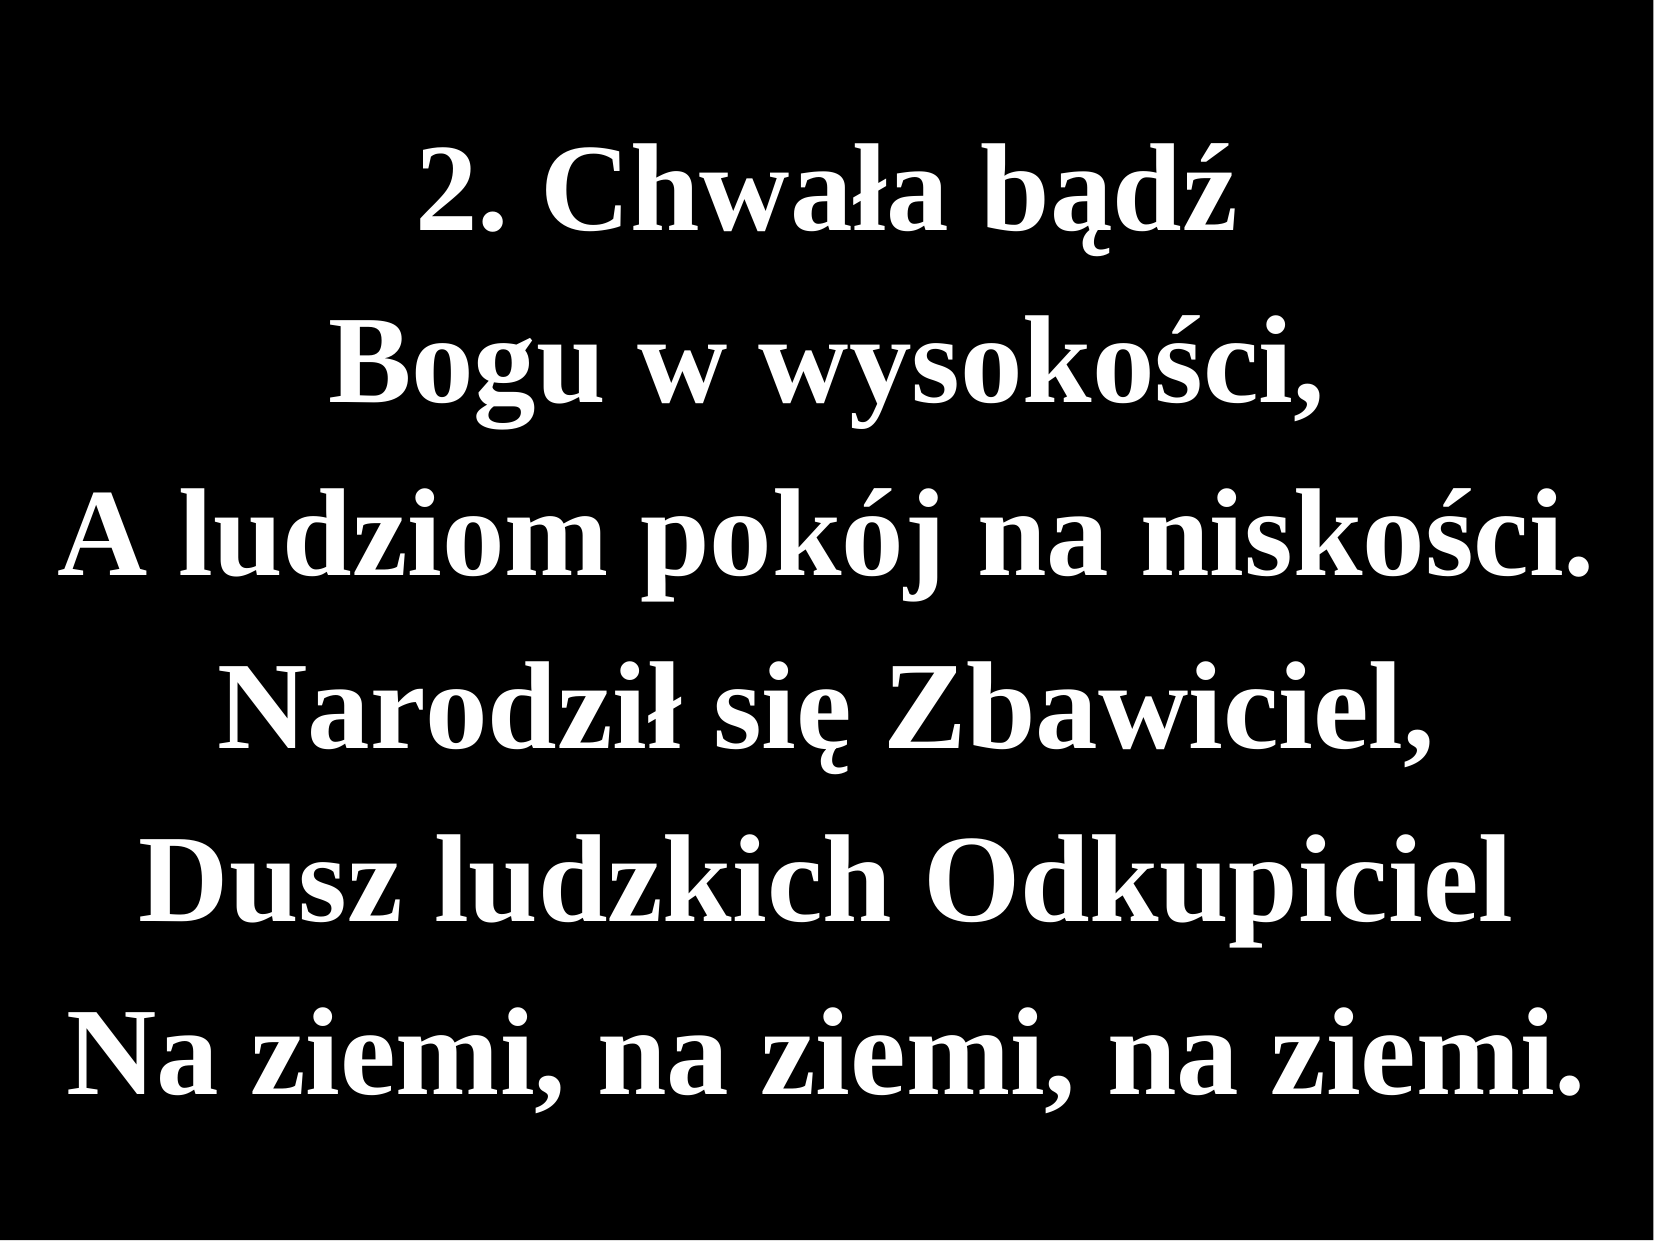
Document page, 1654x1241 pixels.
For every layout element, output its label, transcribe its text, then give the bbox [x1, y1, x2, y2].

title 2. Chwała bądź ppp Bogu w wysokości, ppp A ludziom pokój na niskości. ppp Narodził się Zbawiciel, ppp Dusz ludzkich Odkupiciel ppp Na ziemi, na ziemi, na ziemi. [0, 0, 1654, 1241]
